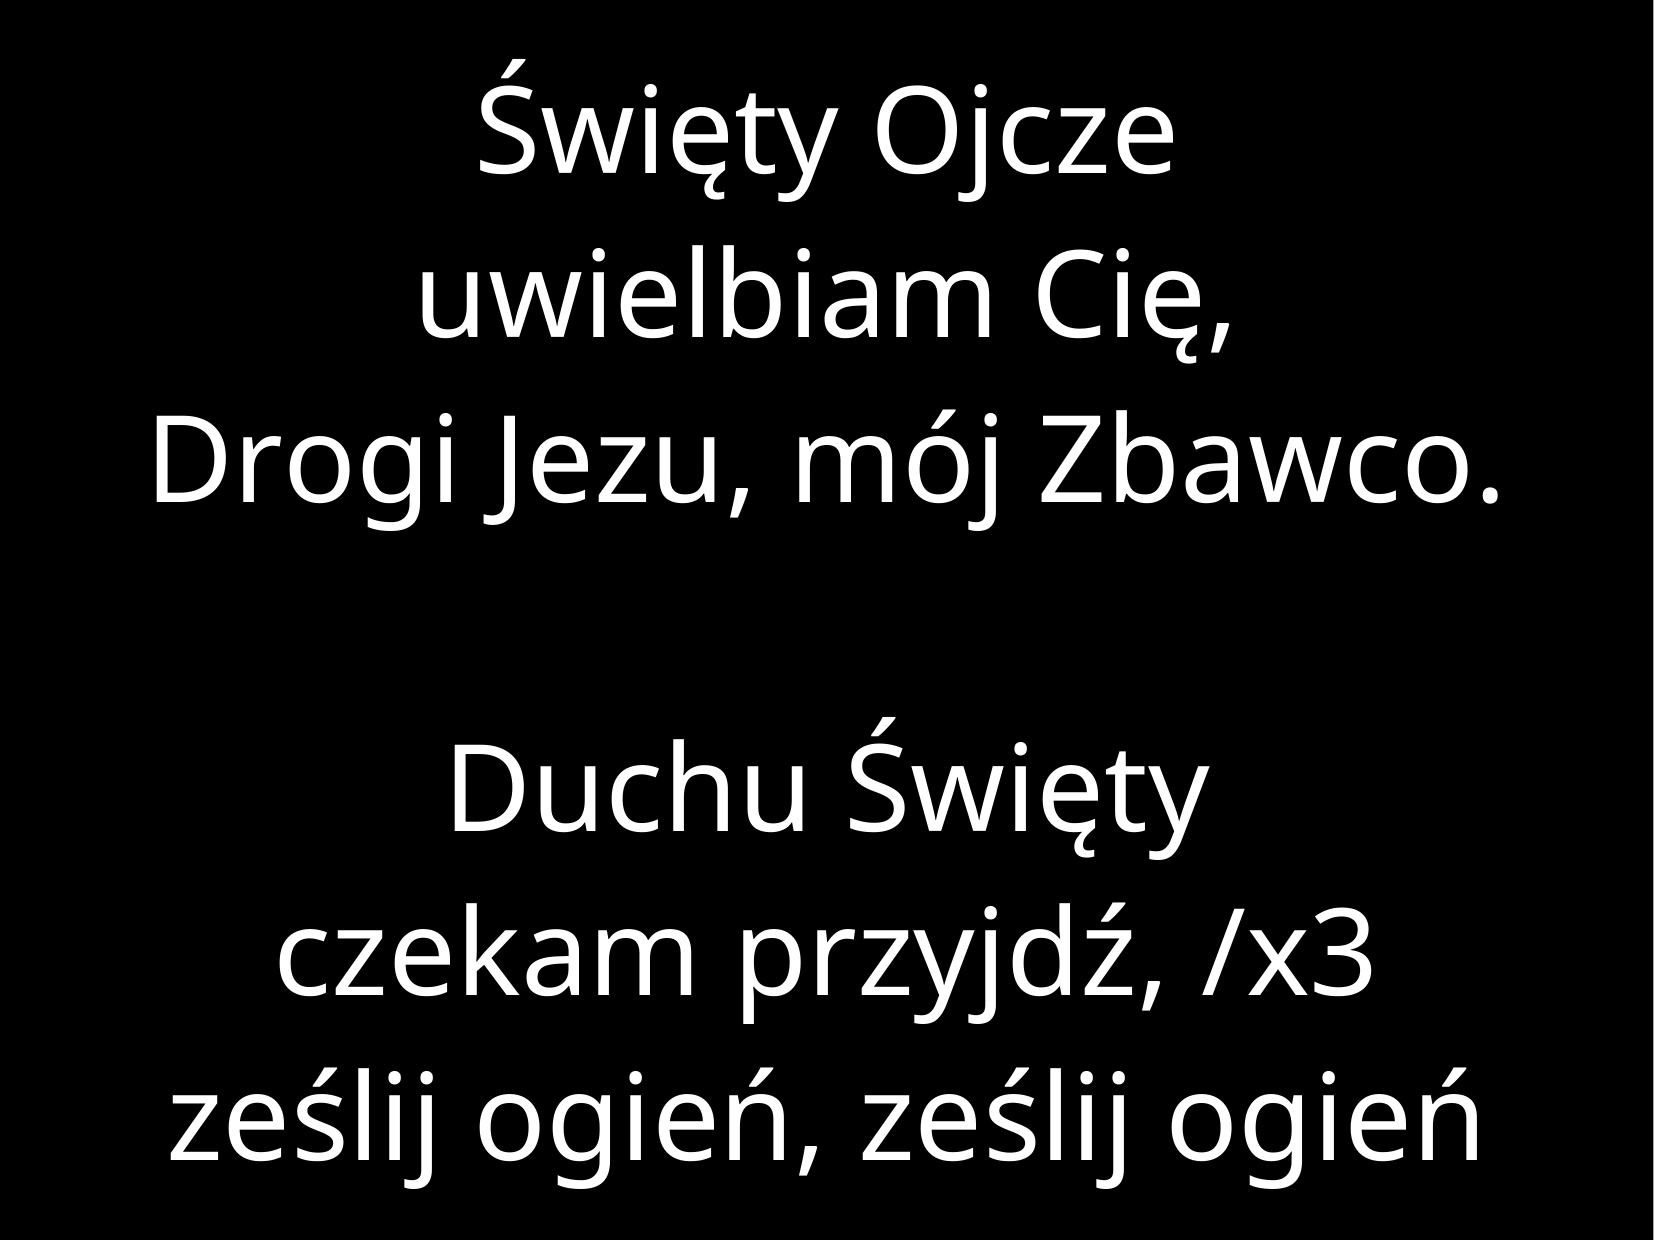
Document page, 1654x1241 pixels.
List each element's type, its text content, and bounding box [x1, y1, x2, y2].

title Święty Ojcze uwielbiam Cię, Drogi Jezu, mój Zbawco. Duchu Święty czekam przyjdź, /x3 ześlij ogień, ześlij ogień [0, 0, 1654, 1241]
